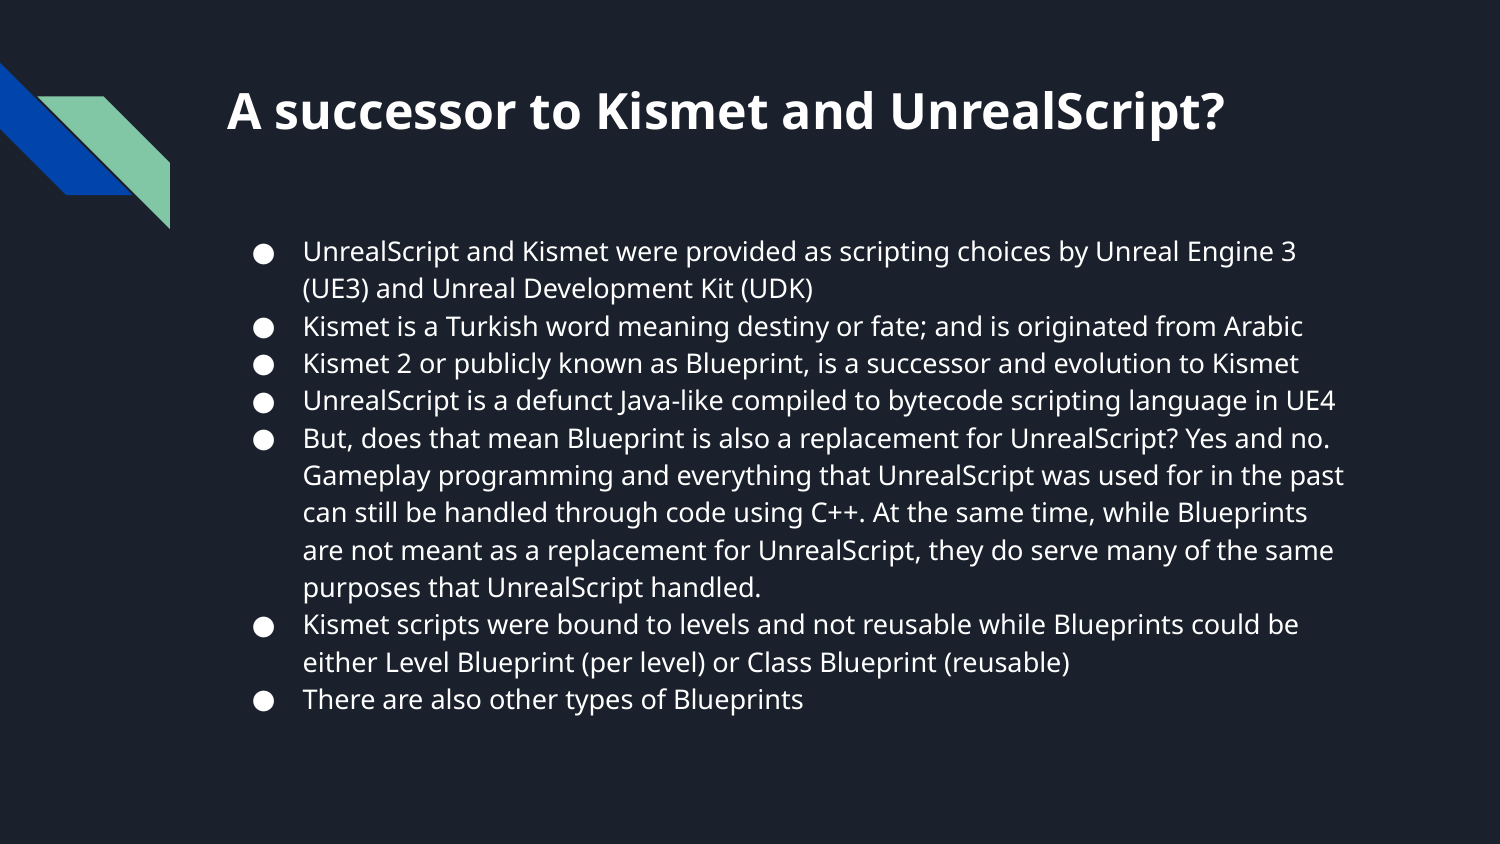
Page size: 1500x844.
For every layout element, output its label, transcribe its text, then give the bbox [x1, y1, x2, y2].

text_box UnrealScript and Kismet were provided as scripting choices by Unreal Engine 3 (UE3) and Unreal Development Kit (UDK) Kismet is a Turkish word meaning destiny or fate; and is originated from Arabic Kismet 2 or publicly known as Blueprint, is a successor and evolution to Kismet UnrealScript is a defunct Java-like compiled to bytecode scripting language in UE4 But, does that mean Blueprint is also a replacement for UnrealScript? Yes and no. Gameplay programming and everything that UnrealScript was used for in the past can still be handled through code using C++. At the same time, while Blueprints are not meant as a replacement for UnrealScript, they do serve many of the same purposes that UnrealScript handled. Kismet scripts were bound to levels and not reusable while Blueprints could be either Level Blueprint (per level) or Class Blueprint (reusable) There are also other types of Blueprints [212, 214, 1368, 735]
text_box A successor to Kismet and UnrealScript? [212, 64, 1368, 214]
